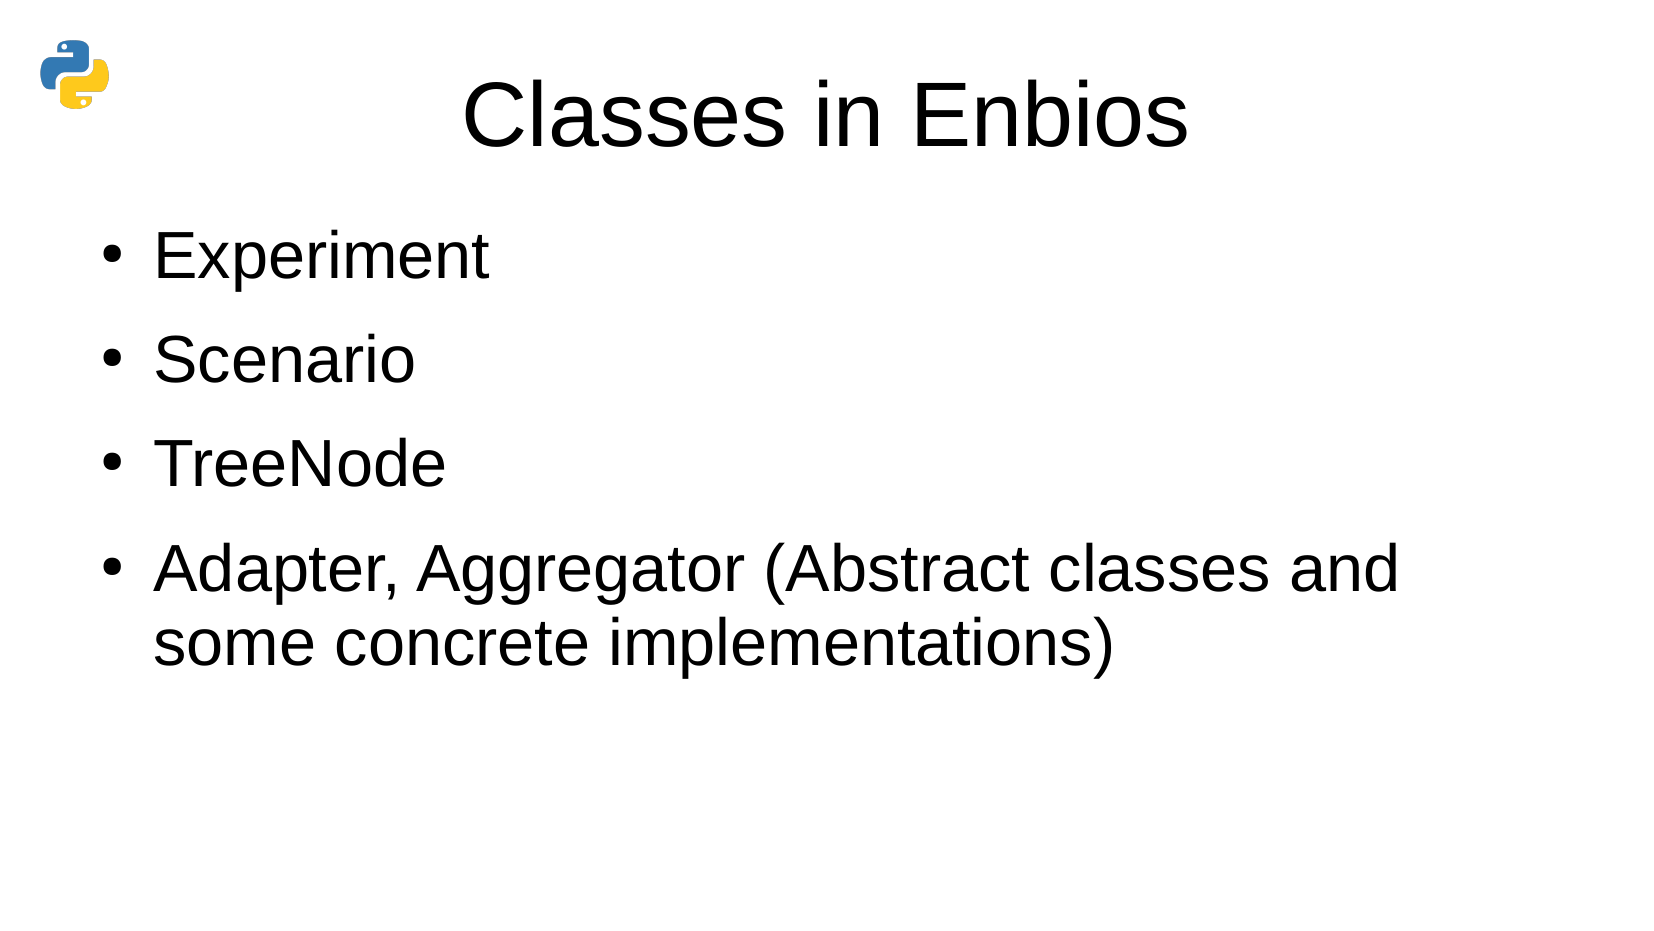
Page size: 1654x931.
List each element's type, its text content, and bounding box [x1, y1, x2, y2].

picture [36, 36, 113, 113]
list Experiment Scenario TreeNode Adapter, Aggregator (Abstract classes and some concrete implementations) [82, 217, 1571, 758]
title Classes in Enbios [82, 37, 1571, 193]
